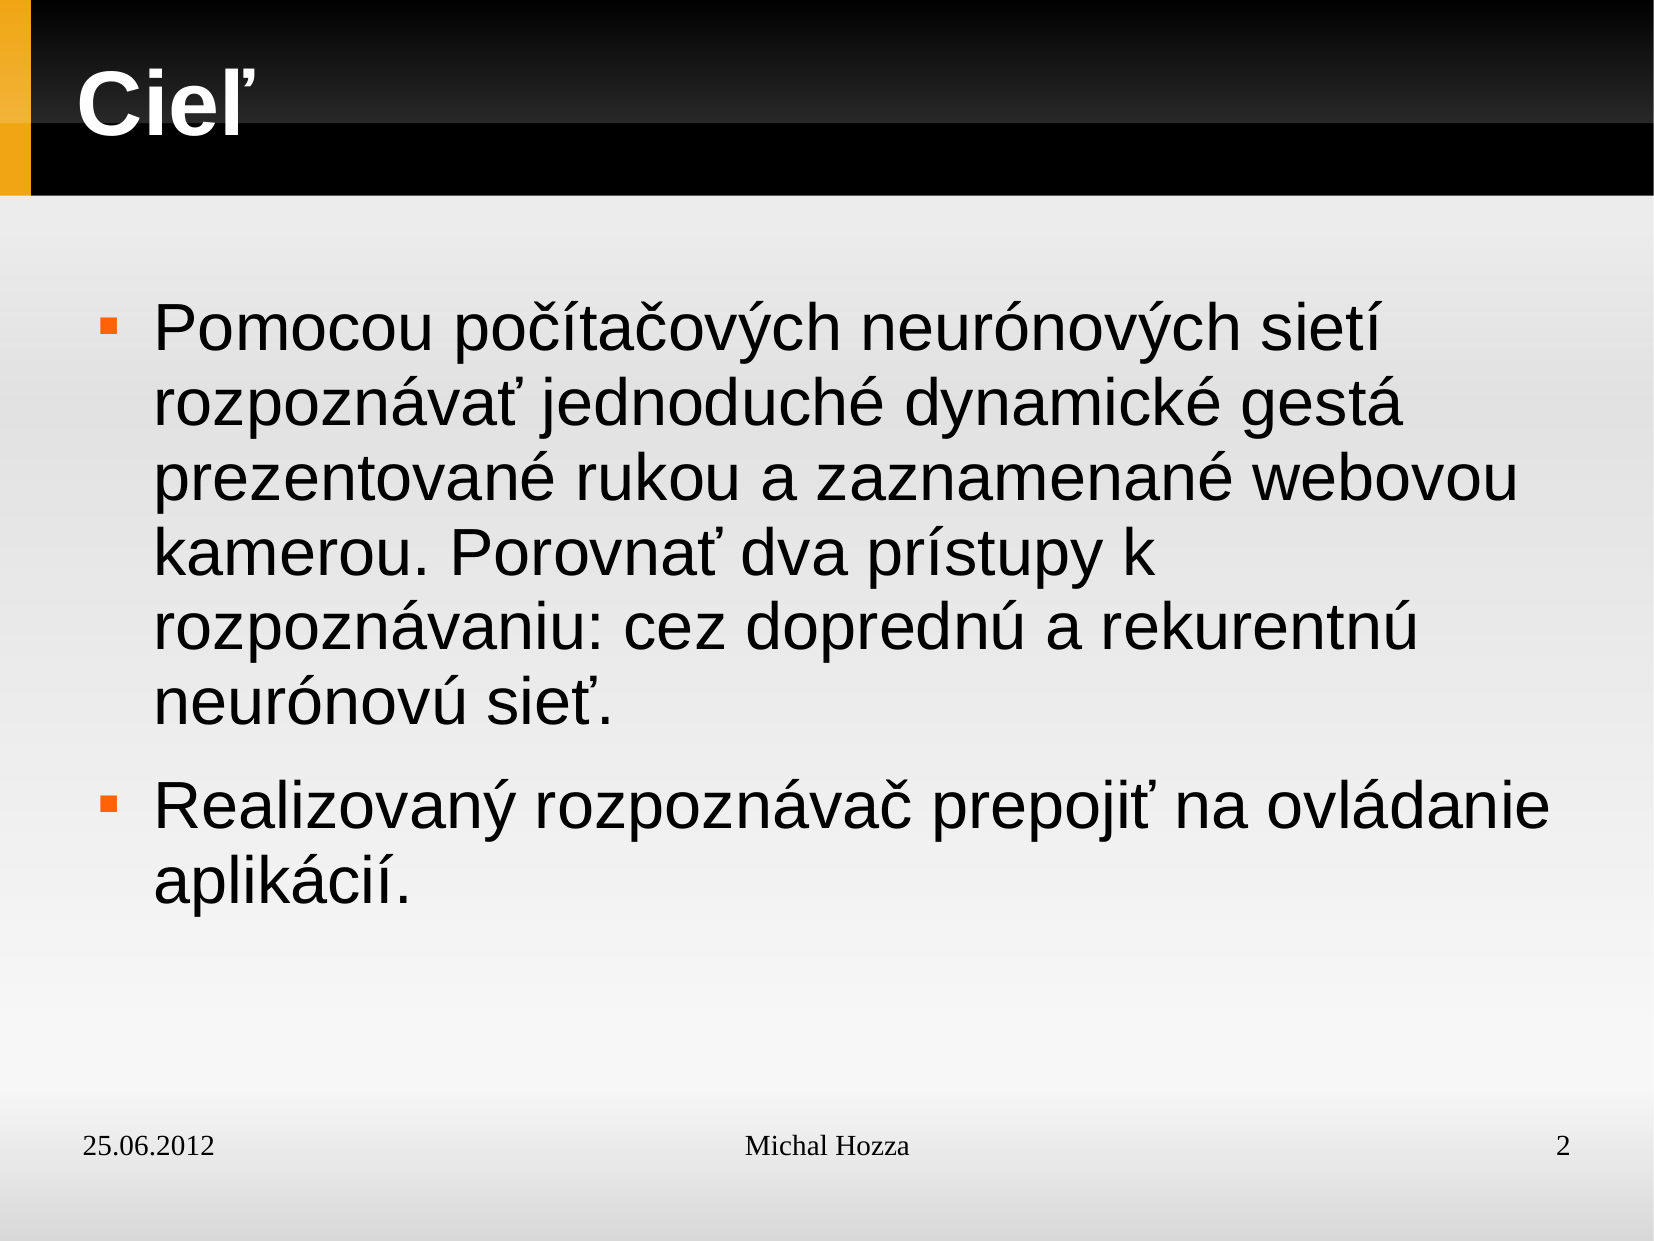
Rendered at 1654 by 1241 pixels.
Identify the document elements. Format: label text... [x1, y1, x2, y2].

picture [0, 0, 1654, 1241]
list Pomocou počítačových neurónových sietí rozpoznávať jednoduché dynamické gestá prezentované rukou a zaznamenané webovou kamerou. Porovnať dva prístupy k rozpoznávaniu: cez doprednú a rekurentnú neurónovú sieť. Realizovaný rozpoznávač prepojiť na ovládanie aplikácií. [82, 290, 1571, 1109]
title Cieľ [76, 0, 1565, 208]
